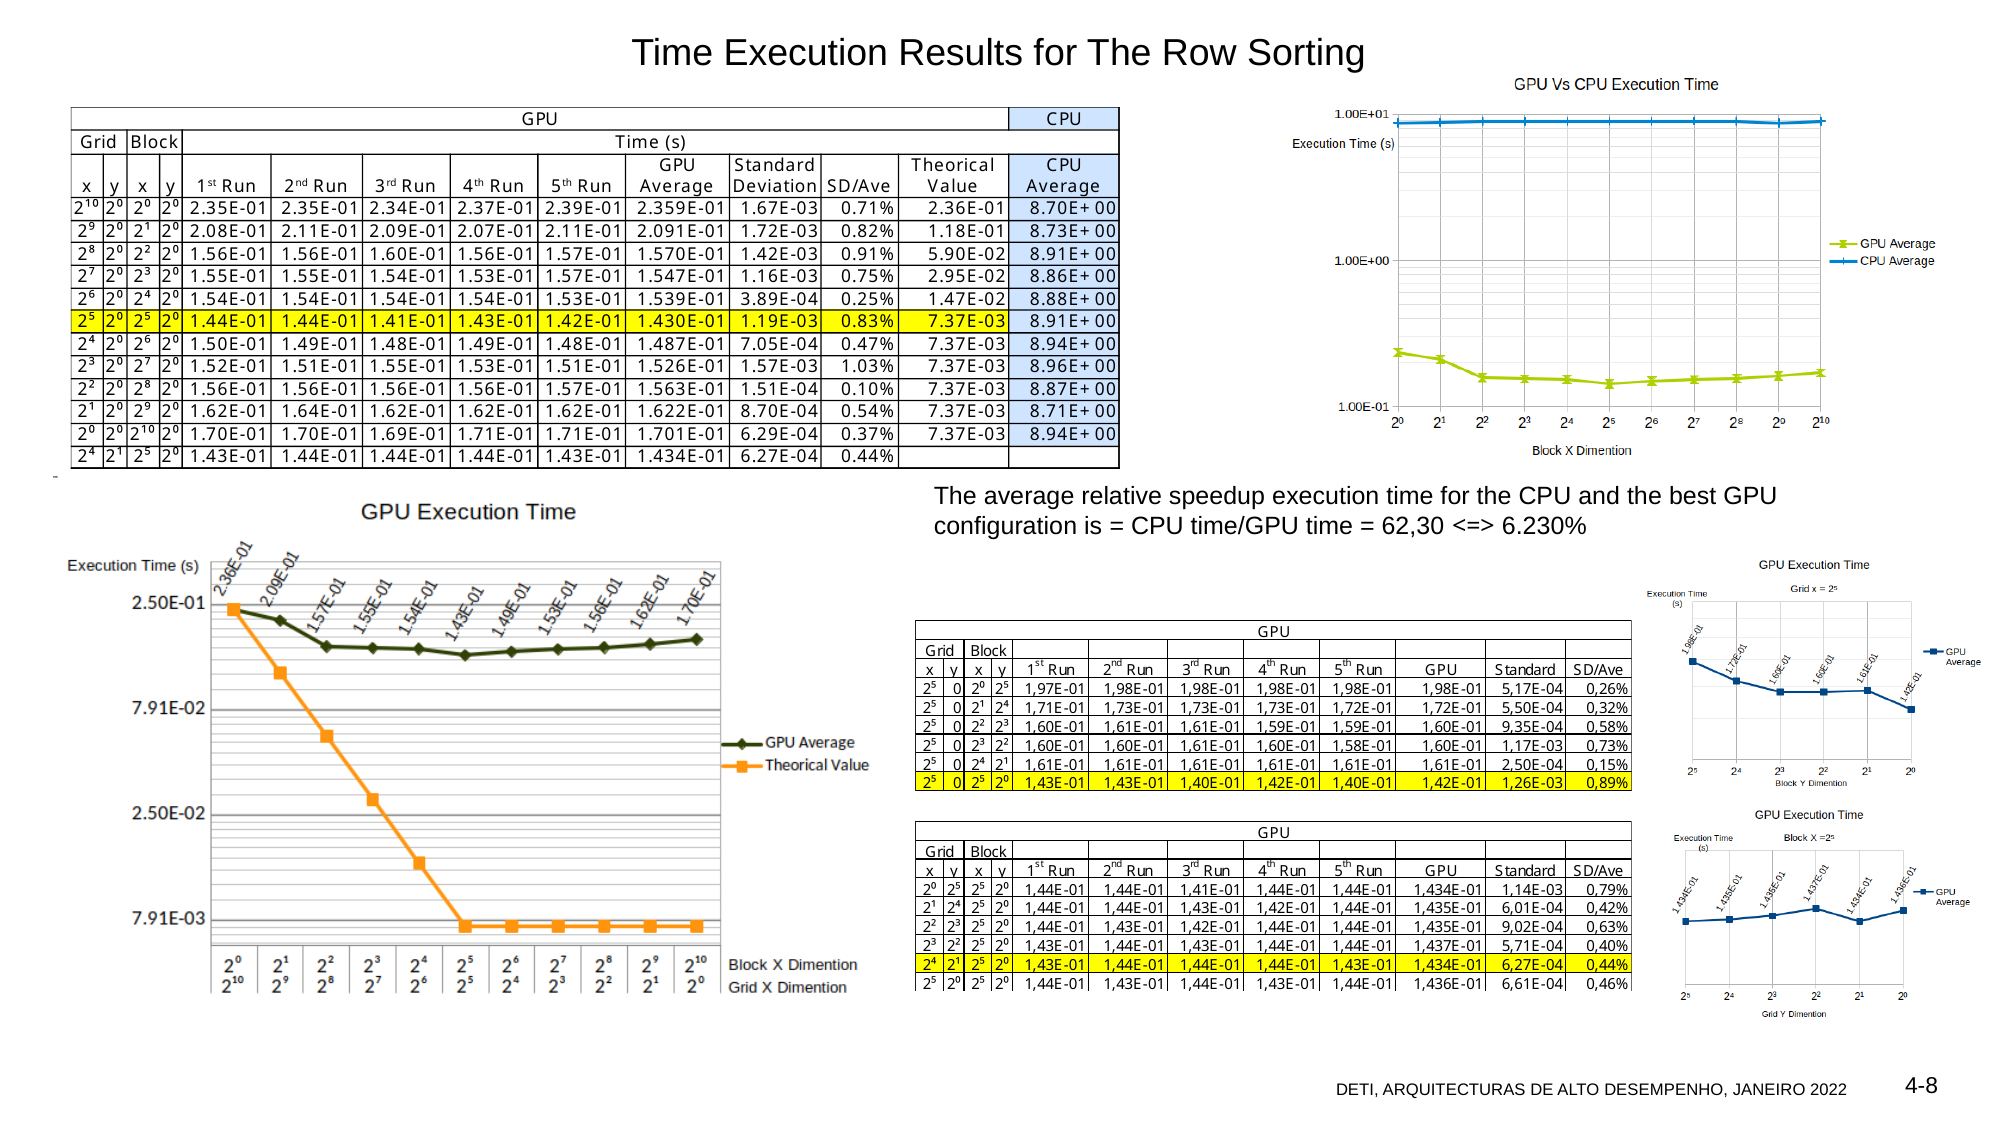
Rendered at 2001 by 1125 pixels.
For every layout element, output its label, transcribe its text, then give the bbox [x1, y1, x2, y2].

picture [915, 620, 1633, 791]
text_box <number>-8 [1890, 1062, 1978, 1115]
picture [1283, 58, 1949, 482]
text_box The average relative speedup execution time for the CPU and the best GPU configuration is = CPU time/GPU time = 62,30 <=> 6.230% [919, 472, 1920, 548]
text_box DETI, Arquitecturas de Alto Desempenho, Janeiro 2022 [1321, 1071, 1912, 1125]
picture [915, 820, 1633, 992]
text_box Time Execution Results for The Row Sorting [616, 20, 1382, 81]
picture [53, 474, 886, 1037]
picture [70, 107, 1123, 473]
picture [1640, 546, 1988, 1021]
